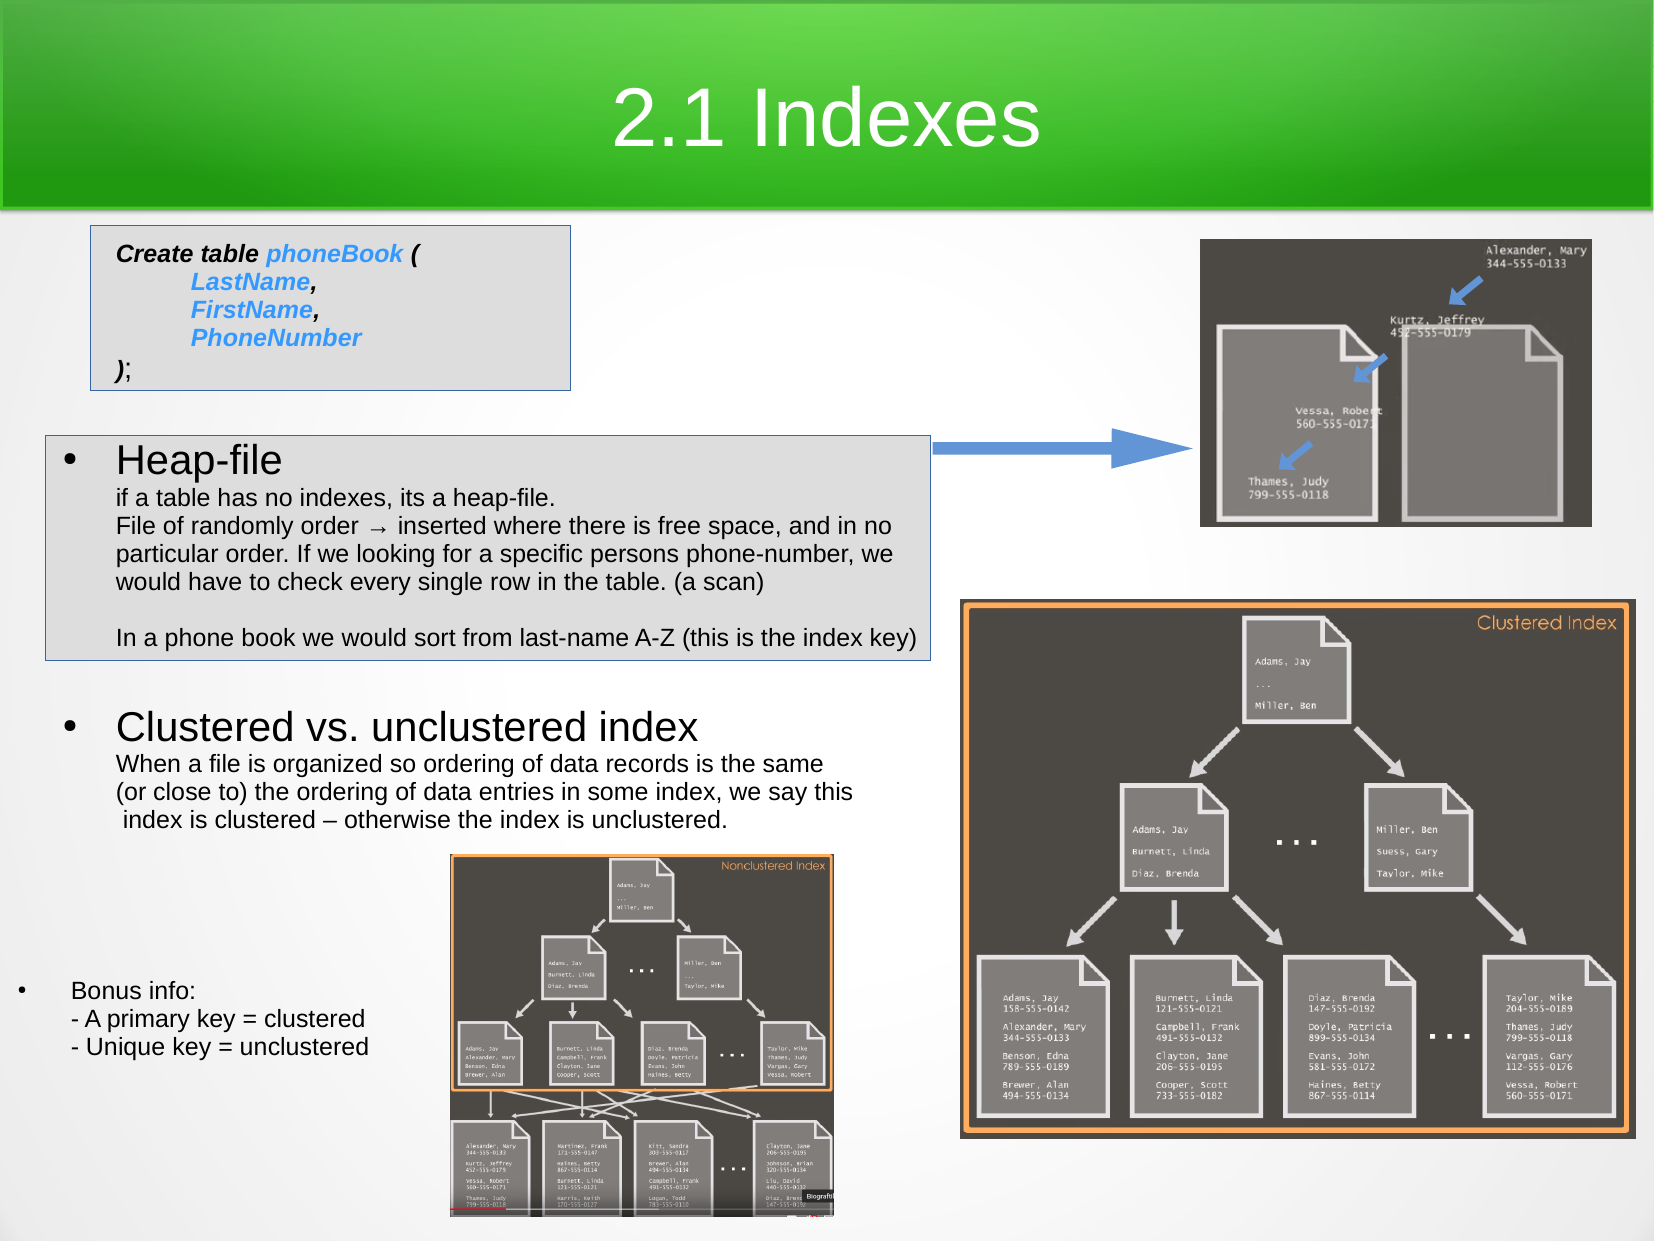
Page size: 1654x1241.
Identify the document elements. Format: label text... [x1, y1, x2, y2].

picture [925, 239, 1592, 527]
title 2.1 Indexes [82, 47, 1571, 189]
text_box Bonus info: - A primary key = clustered - Unique key = unclustered [0, 977, 376, 1156]
picture [450, 854, 834, 1217]
picture [960, 599, 1636, 1139]
list Create table phoneBook ( LastName, FirstName, PhoneNumber ); Heap-file if a table has no indexes, its a heap-file. File of randomly order → inserted where there is free space, and in no particular order. If we looking for a specific persons phone-number, we would have to check every single row in the table. (a scan) In a phone book we would sort from last-name A-Z (this is the index key) Clustered vs. unclustered index When a file is organized so ordering of data records is the same (or close to) the ordering of data entries in some index, we say this index is clustered – otherwise the index is unclustered. [45, 240, 938, 960]
text_box [90, 225, 571, 240]
